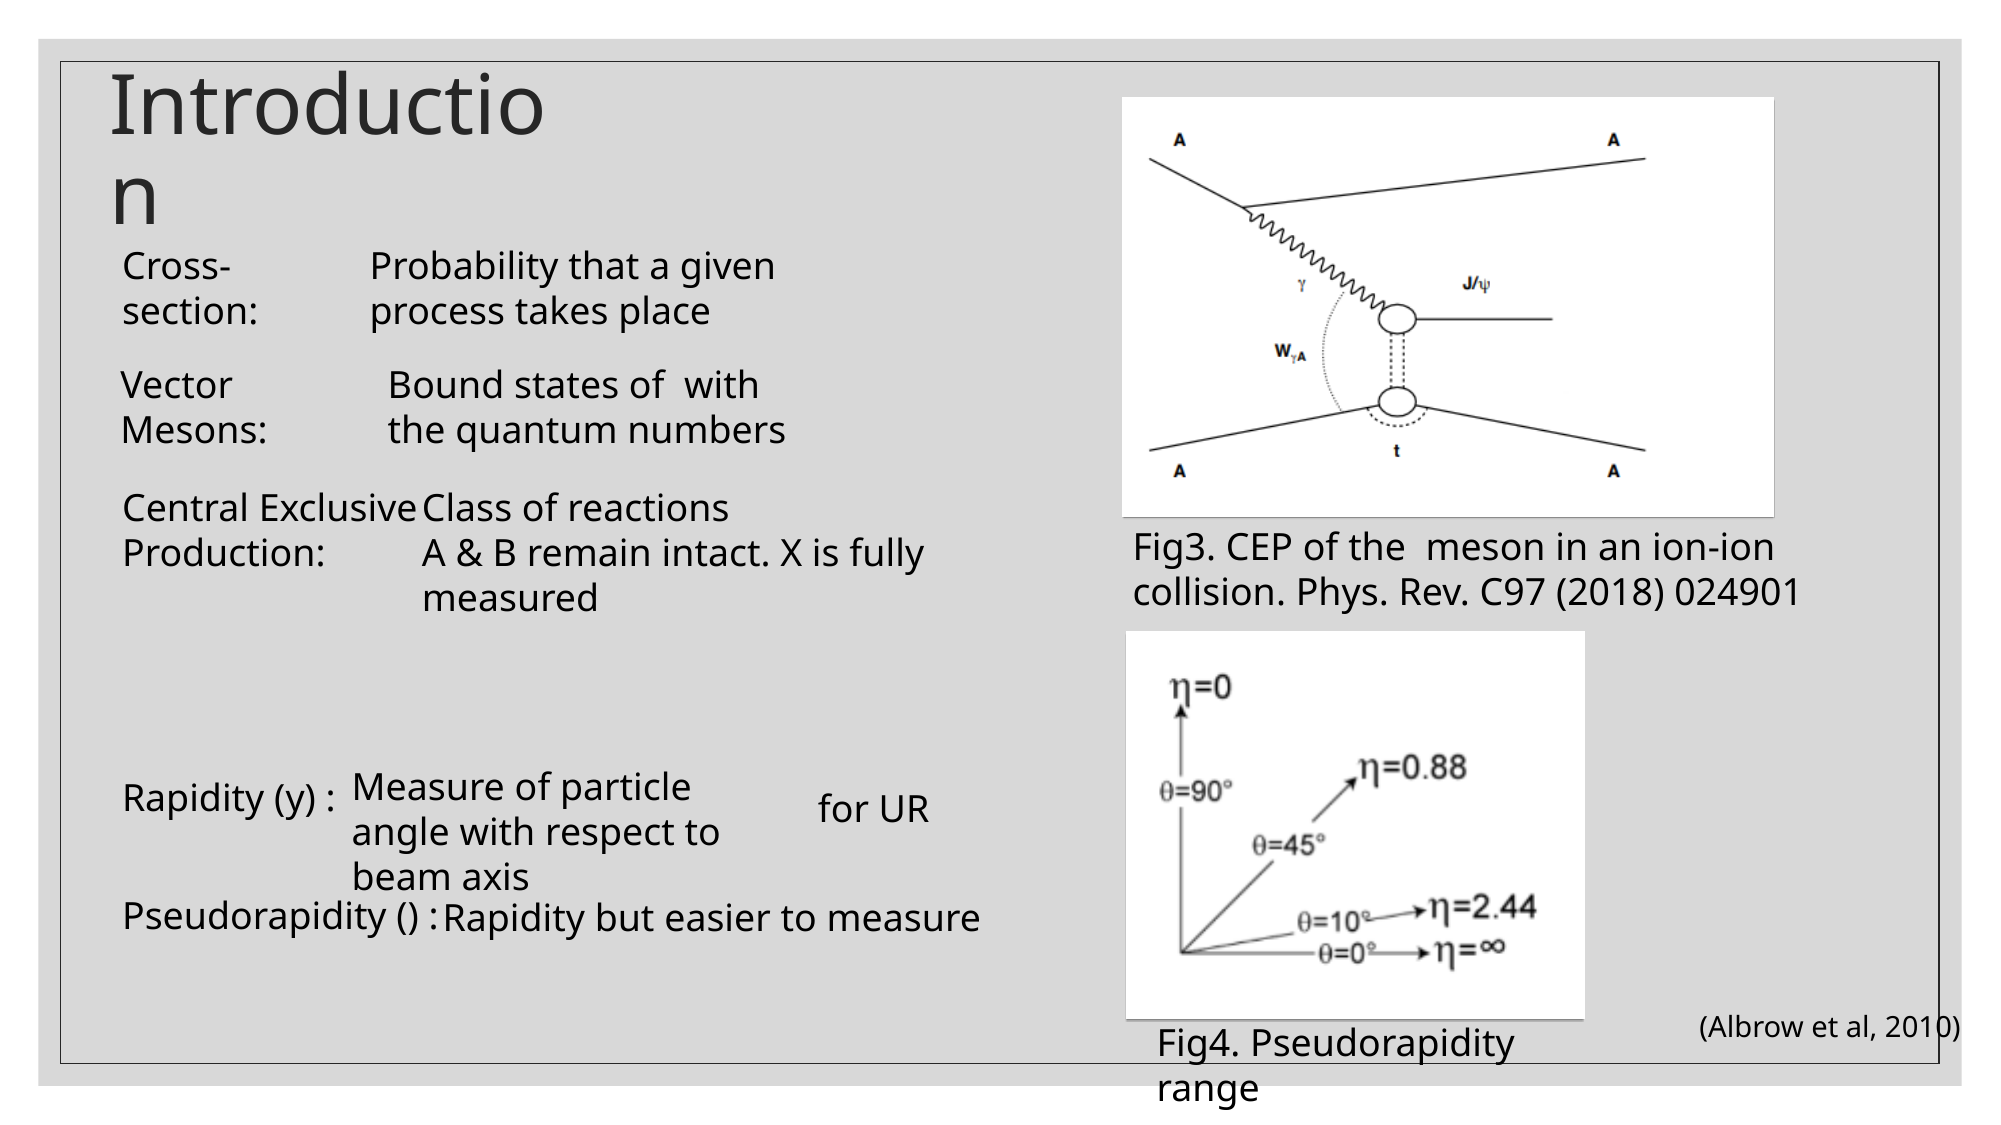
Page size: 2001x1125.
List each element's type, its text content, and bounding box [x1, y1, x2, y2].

picture [1140, 645, 1571, 1005]
text_box for UR [793, 776, 1046, 838]
text_box Fig3. CEP of the meson in an ion-ion collision. Phys. Rev. C97 (2018) 024901 [1117, 515, 1857, 622]
text_box (Albrow et al, 2010) [1684, 1000, 2000, 1051]
text_box Measure of particle angle with respect to beam axis [336, 754, 772, 861]
text_box Pseudorapidity () : [107, 884, 432, 946]
text_box Central Exclusive Production: [107, 476, 406, 583]
text_box Rapidity but easier to measure [427, 886, 1036, 948]
text_box Fig4. Pseudorapidity range [1141, 1011, 1592, 1073]
text_box Bound states of with the quantum numbers [372, 354, 839, 461]
text_box Probability that a given process takes place [354, 235, 864, 342]
text_box Vector Mesons: [105, 354, 372, 415]
picture [1136, 111, 1760, 503]
text_box Cross-section: [107, 235, 354, 296]
text_box Class of reactions A & B remain intact. X is fully measured [406, 476, 1057, 583]
text_box Rapidity (y) : [107, 766, 336, 828]
title Introduction [94, 40, 582, 266]
